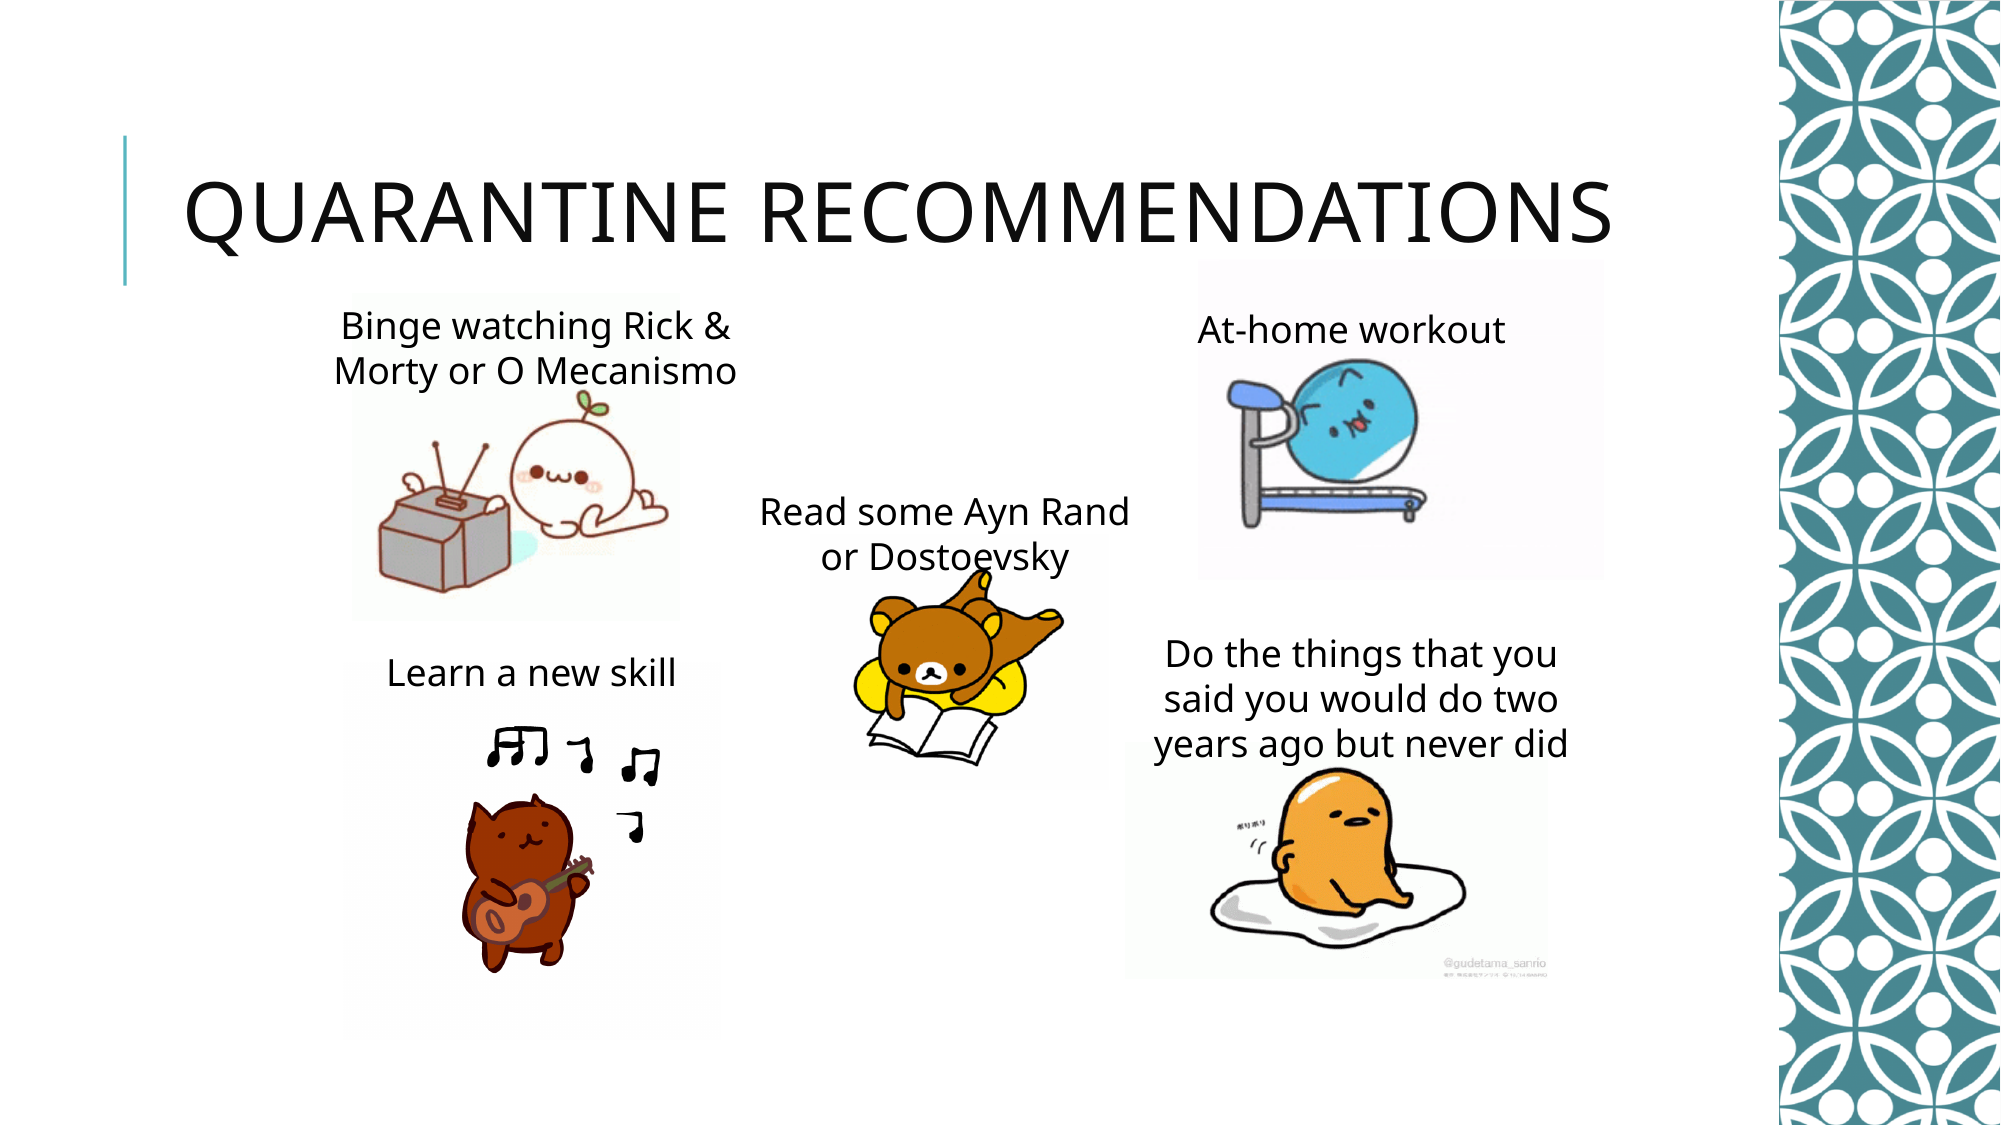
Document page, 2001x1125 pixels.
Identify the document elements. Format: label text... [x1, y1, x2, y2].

picture [1198, 342, 1604, 580]
text_box Binge watching Rick & Morty or O Mecanismo [285, 294, 786, 400]
title Quarantine recommendations [168, 96, 1763, 342]
picture [810, 586, 1109, 790]
picture [1778, 0, 2001, 1125]
text_box Read some Ayn Rand or Dostoevsky [735, 480, 1156, 586]
text_box At-home workout [1182, 298, 1522, 359]
text_box Do the things that you said you would do two years ago but never did [1119, 622, 1604, 773]
picture [352, 400, 680, 621]
picture [1125, 773, 1548, 979]
picture [343, 662, 721, 1040]
text_box Learn a new skill [371, 641, 693, 702]
